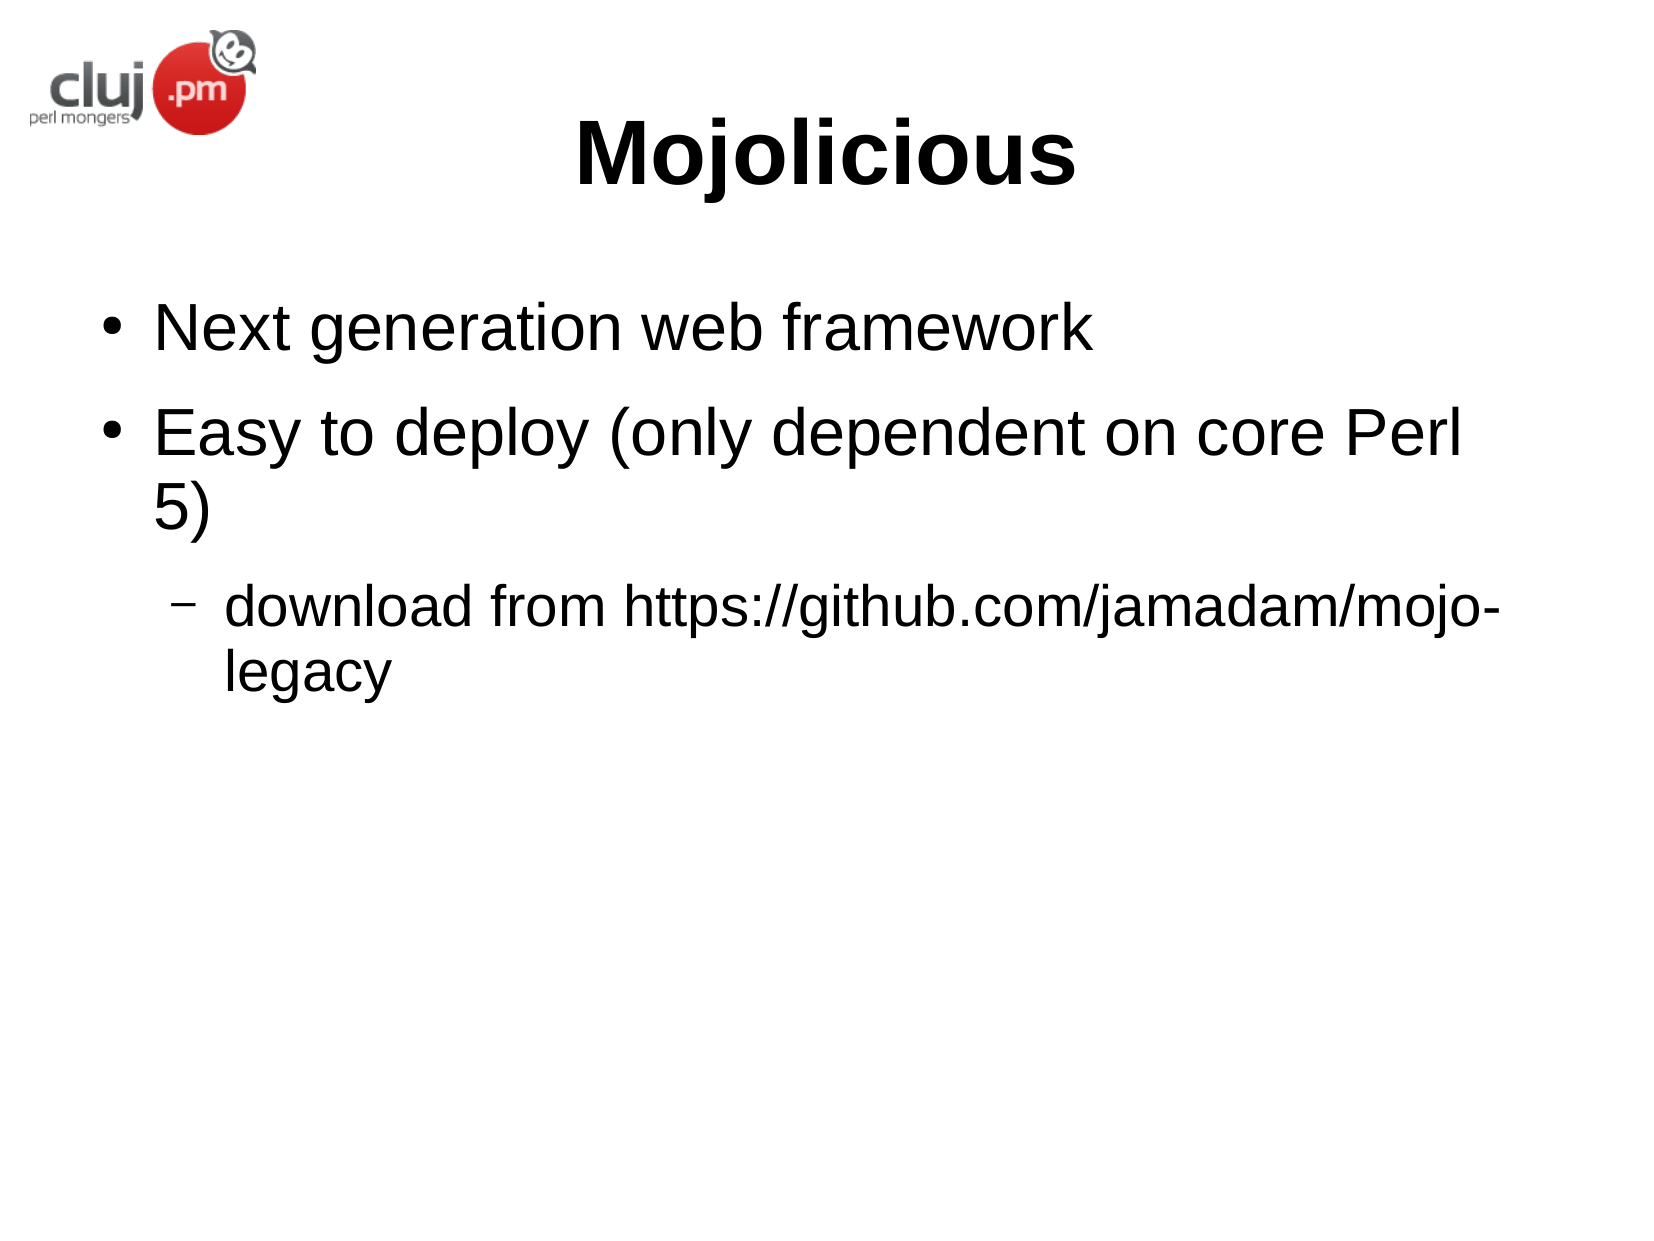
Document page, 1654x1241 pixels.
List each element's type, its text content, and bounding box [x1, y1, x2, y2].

list Next generation web framework Easy to deploy (only dependent on core Perl 5) download from https://github.com/jamadam/mojo-legacy [82, 290, 1538, 1010]
picture [30, 30, 256, 135]
title Mojolicious [82, 49, 1571, 257]
